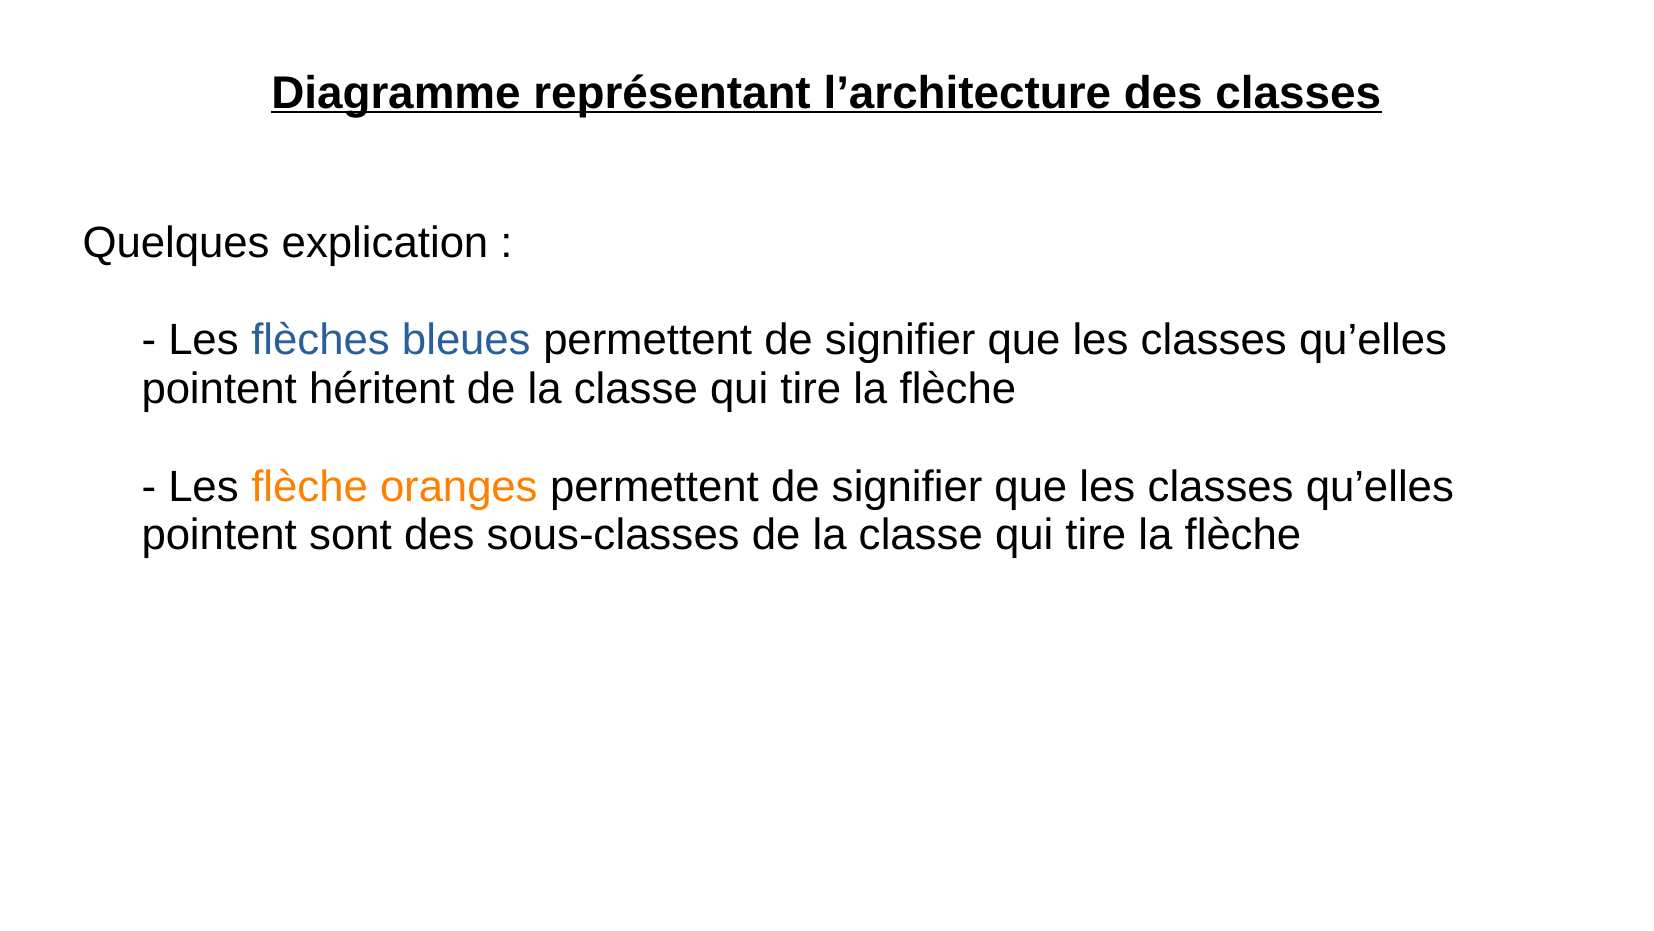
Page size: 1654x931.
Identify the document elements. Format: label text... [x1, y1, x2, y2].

subtitle Quelques explication : - Les flèches bleues permettent de signifier que les classes qu’elles pointent héritent de la classe qui tire la flèche - Les flèche oranges permettent de signifier que les classes qu’elles pointent sont des sous-classes de la classe qui tire la flèche [82, 217, 1571, 886]
title Diagramme représentant l’architecture des classes [82, 37, 1571, 148]
